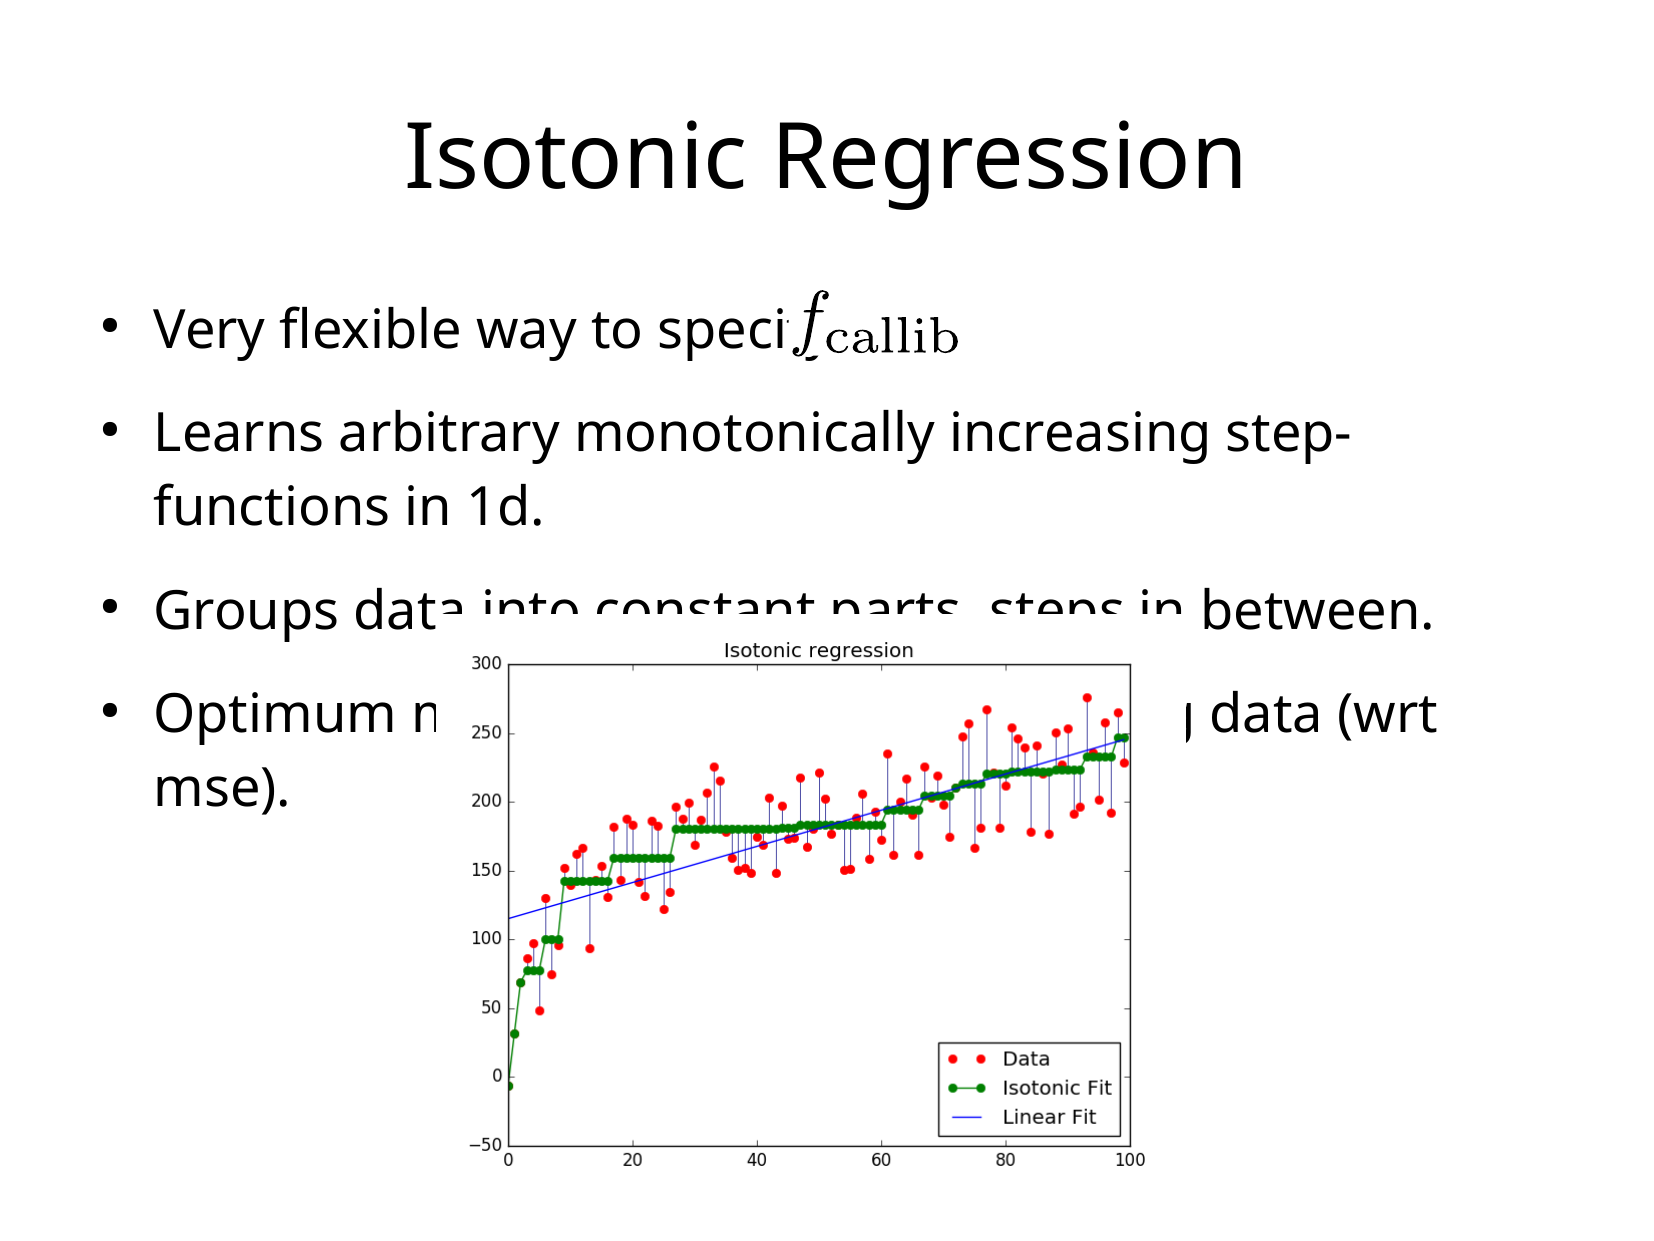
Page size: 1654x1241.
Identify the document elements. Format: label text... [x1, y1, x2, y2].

title Isotonic Regression [82, 49, 1571, 257]
text_box [788, 290, 961, 357]
list Very flexible way to specify Learns arbitrary monotonically increasing step-functions in 1d. Groups data into constant parts, steps in between. Optimum monotone function on training data (wrt mse). [82, 290, 1571, 1010]
picture [436, 614, 1186, 1188]
